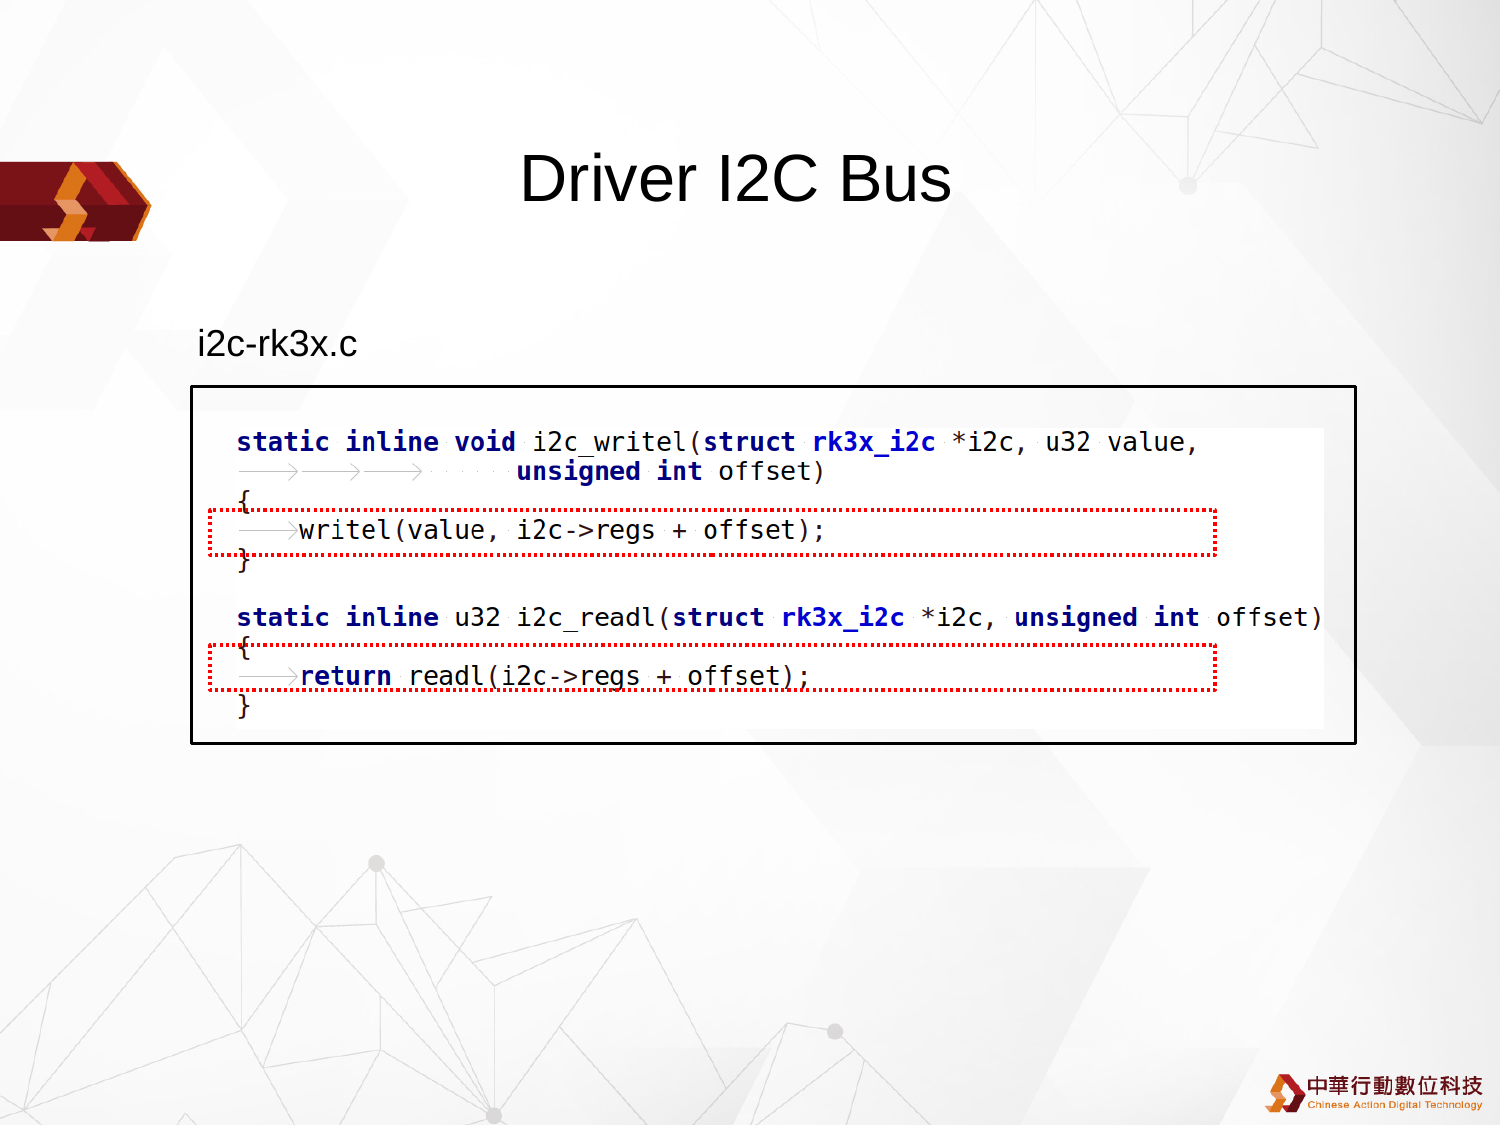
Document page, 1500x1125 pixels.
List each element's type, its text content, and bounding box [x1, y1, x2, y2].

picture [0, 0, 1500, 1125]
title Driver I2C Bus [107, 101, 1367, 255]
text_box i2c-rk3x.c [182, 311, 483, 372]
